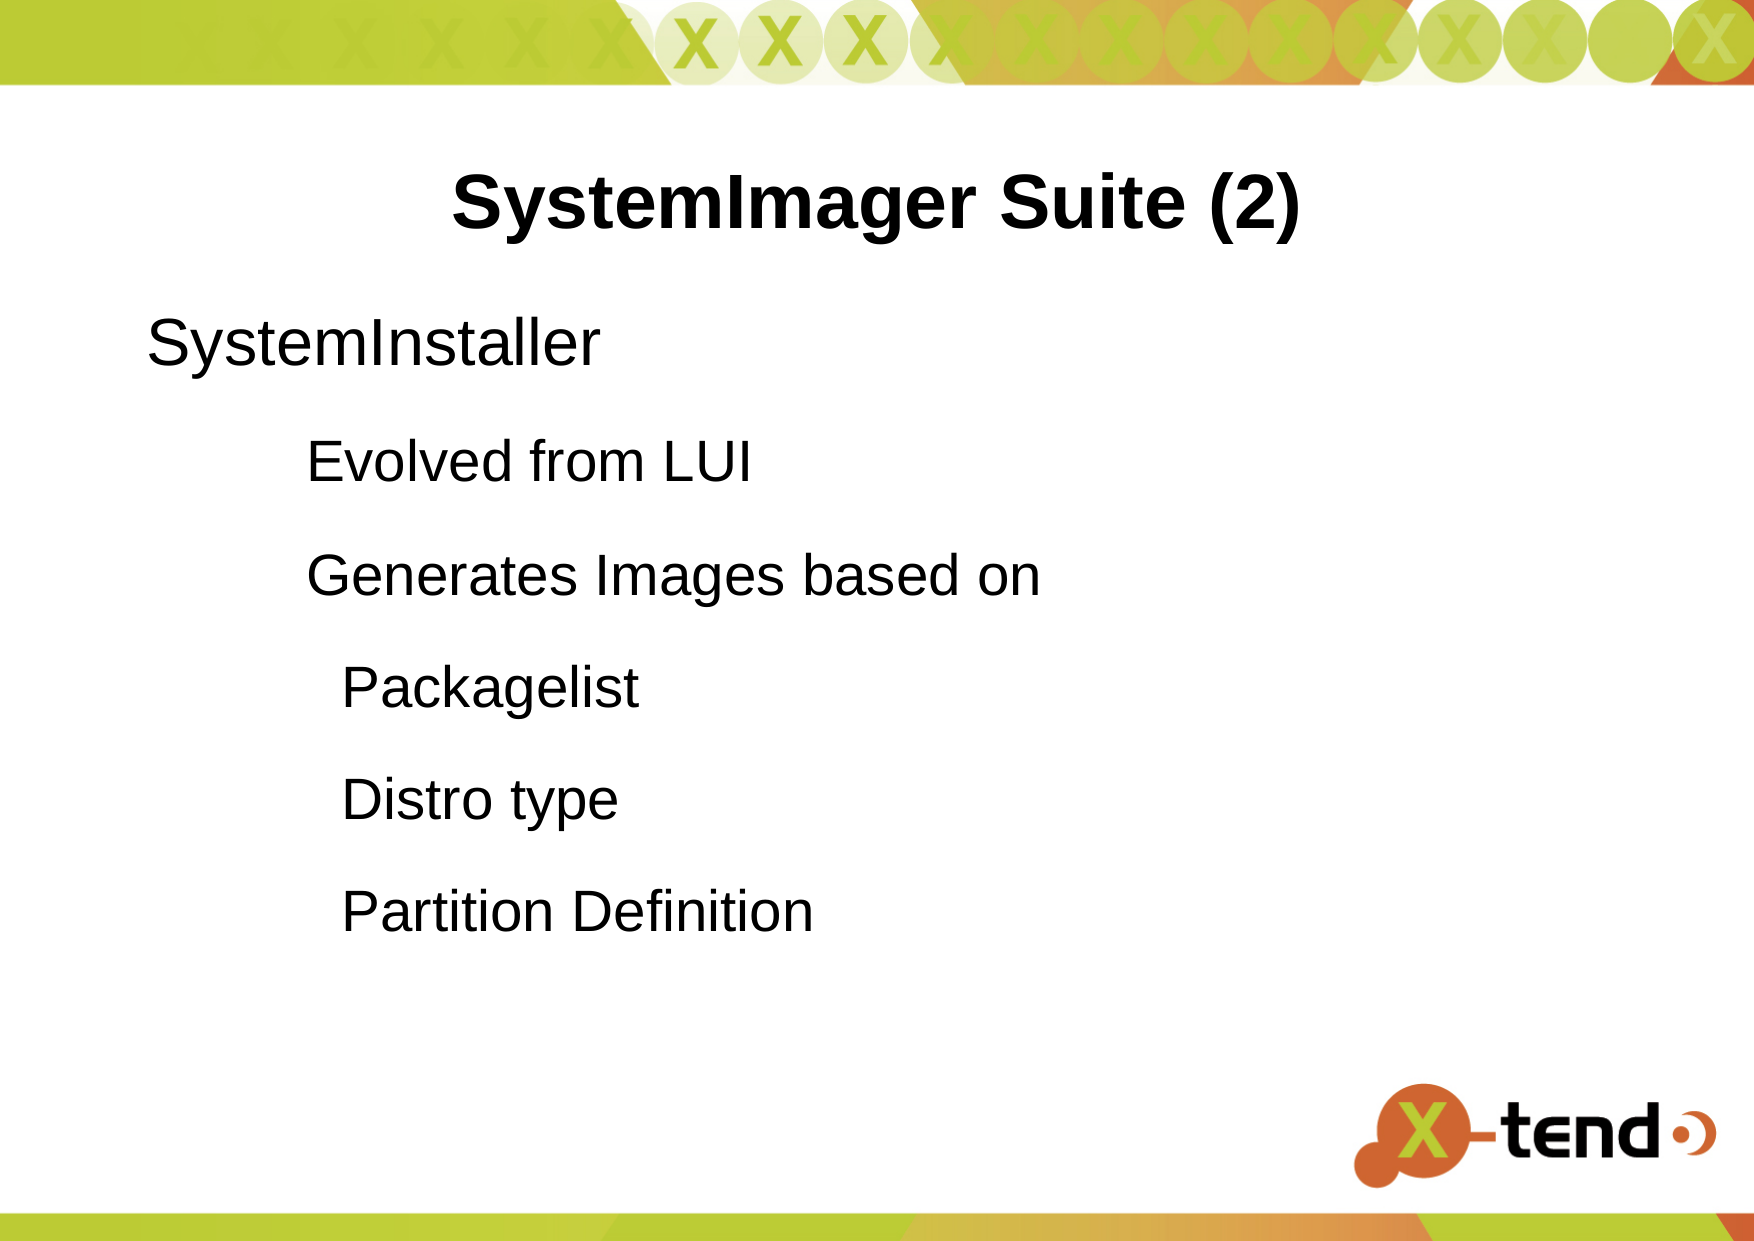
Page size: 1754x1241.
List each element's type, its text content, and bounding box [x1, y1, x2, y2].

picture [0, 0, 1754, 1241]
list SystemImager Suite (2) SystemInstaller Evolved from LUI Generates Images based on Packagelist Distro type Partition Definition [128, 112, 1627, 1241]
